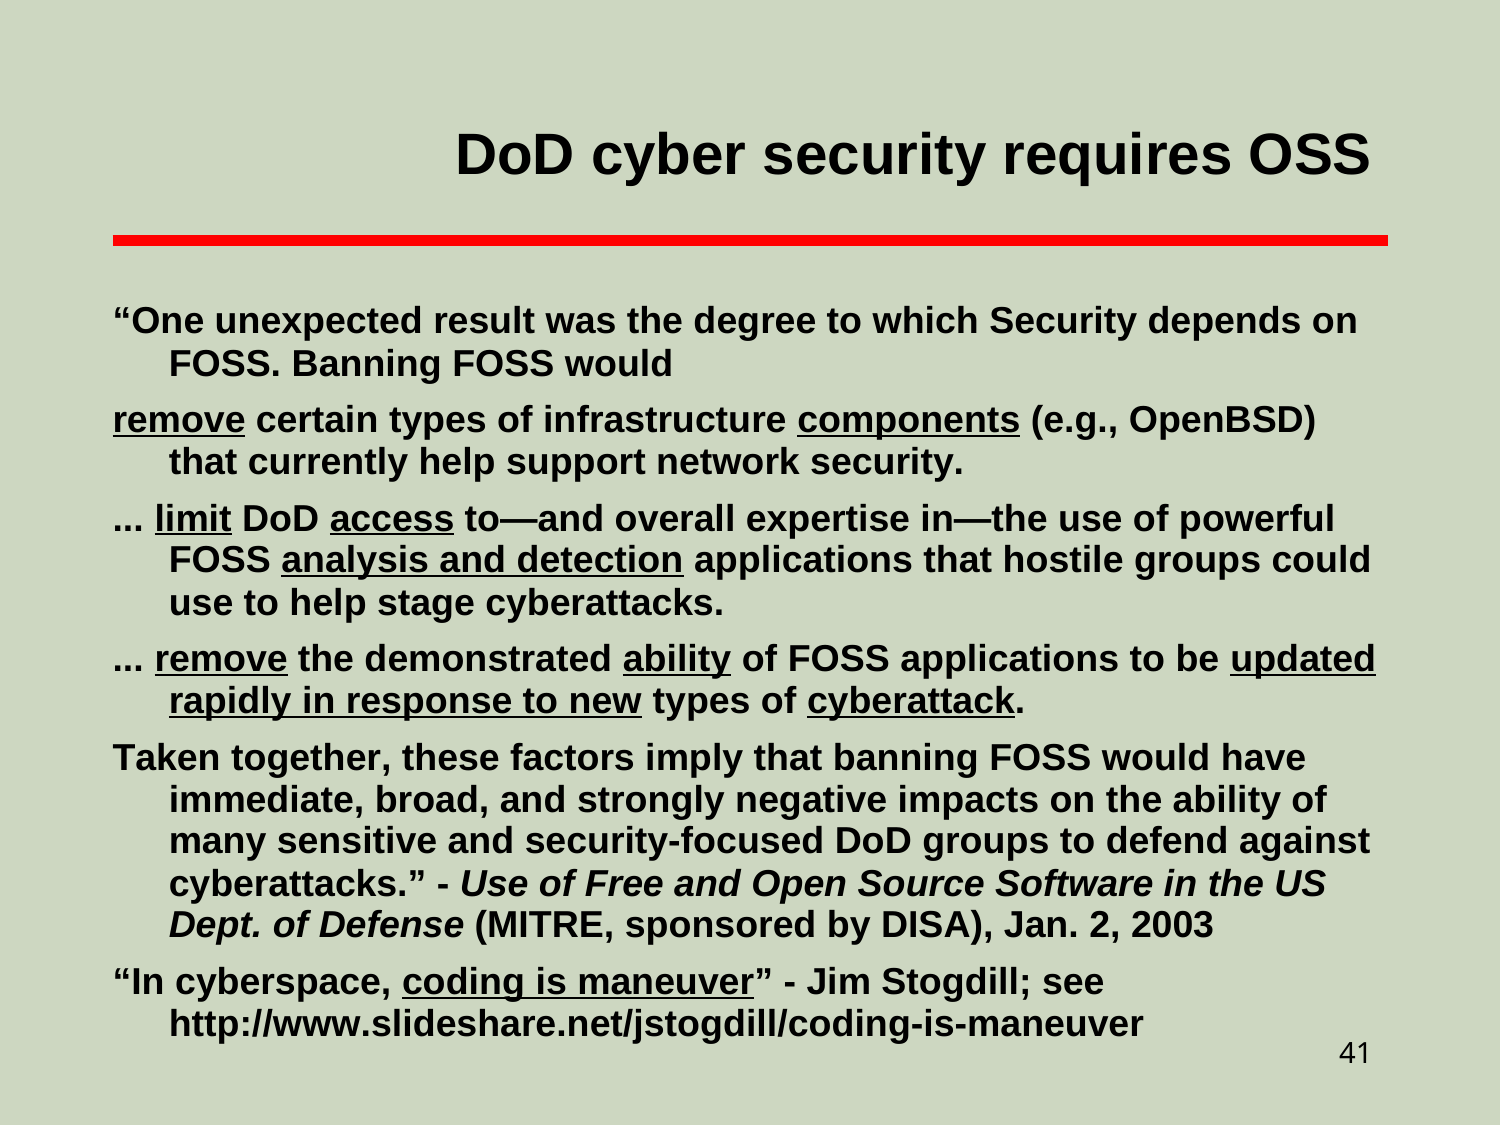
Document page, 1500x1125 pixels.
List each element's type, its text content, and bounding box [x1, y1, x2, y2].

title DoD cyber security requires OSS [337, 85, 1388, 224]
list “One unexpected result was the degree to which Security depends on FOSS. Banning FOSS would remove certain types of infrastructure components (e.g., OpenBSD) that currently help support network security. ... limit DoD access to—and overall expertise in—the use of powerful FOSS analysis and detection applications that hostile groups could use to help stage cyberattacks. ... remove the demonstrated ability of FOSS applications to be updated rapidly in response to new types of cyberattack. Taken together, these factors imply that banning FOSS would have immediate, broad, and strongly negative impacts on the ability of many sensitive and security-focused DoD groups to defend against cyberattacks.” - Use of Free and Open Source Software in the US Dept. of Defense (MITRE, sponsored by DISA), Jan. 2, 2003 “In cyberspace, coding is maneuver” - Jim Stogdill; see http://www.slideshare.net/jstogdill/coding-is-maneuver [112, 299, 1388, 1045]
